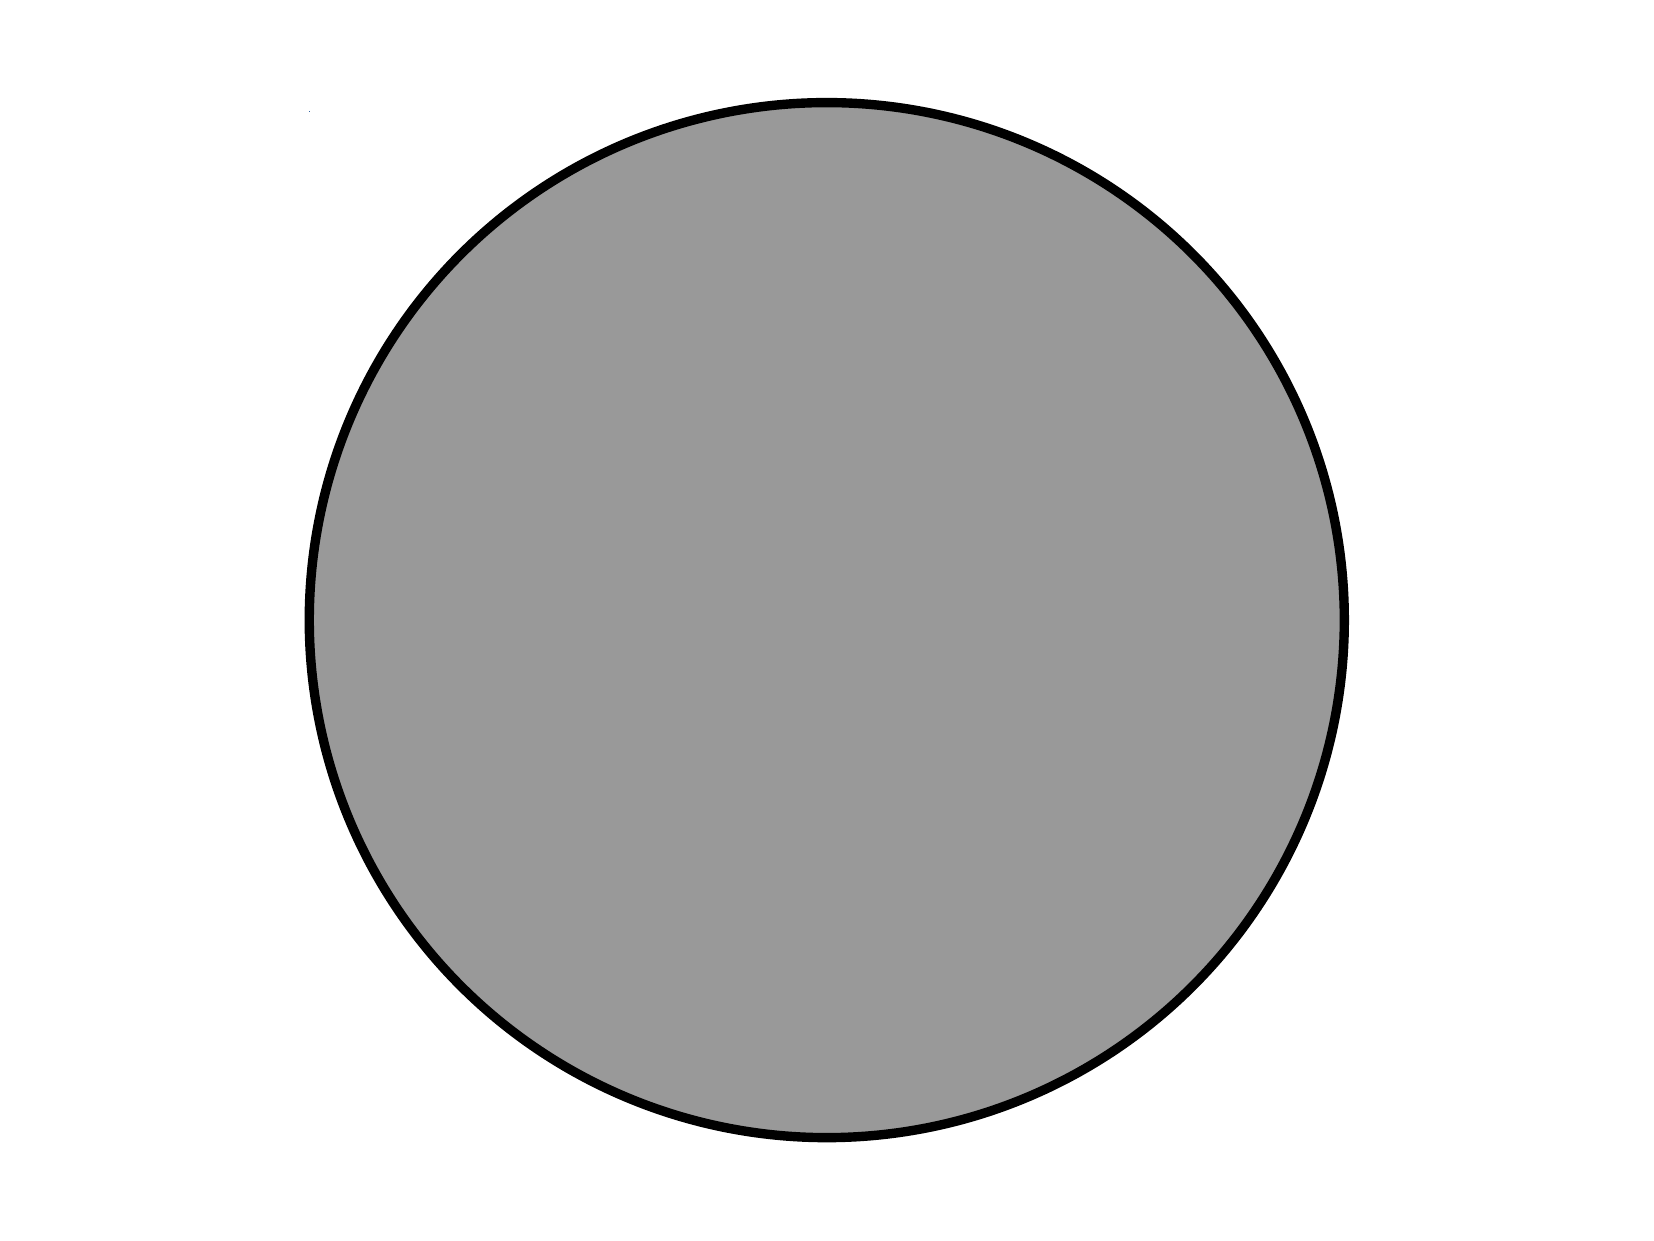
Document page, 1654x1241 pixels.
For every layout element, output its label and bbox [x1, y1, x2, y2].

text_box [309, 102, 1345, 1138]
